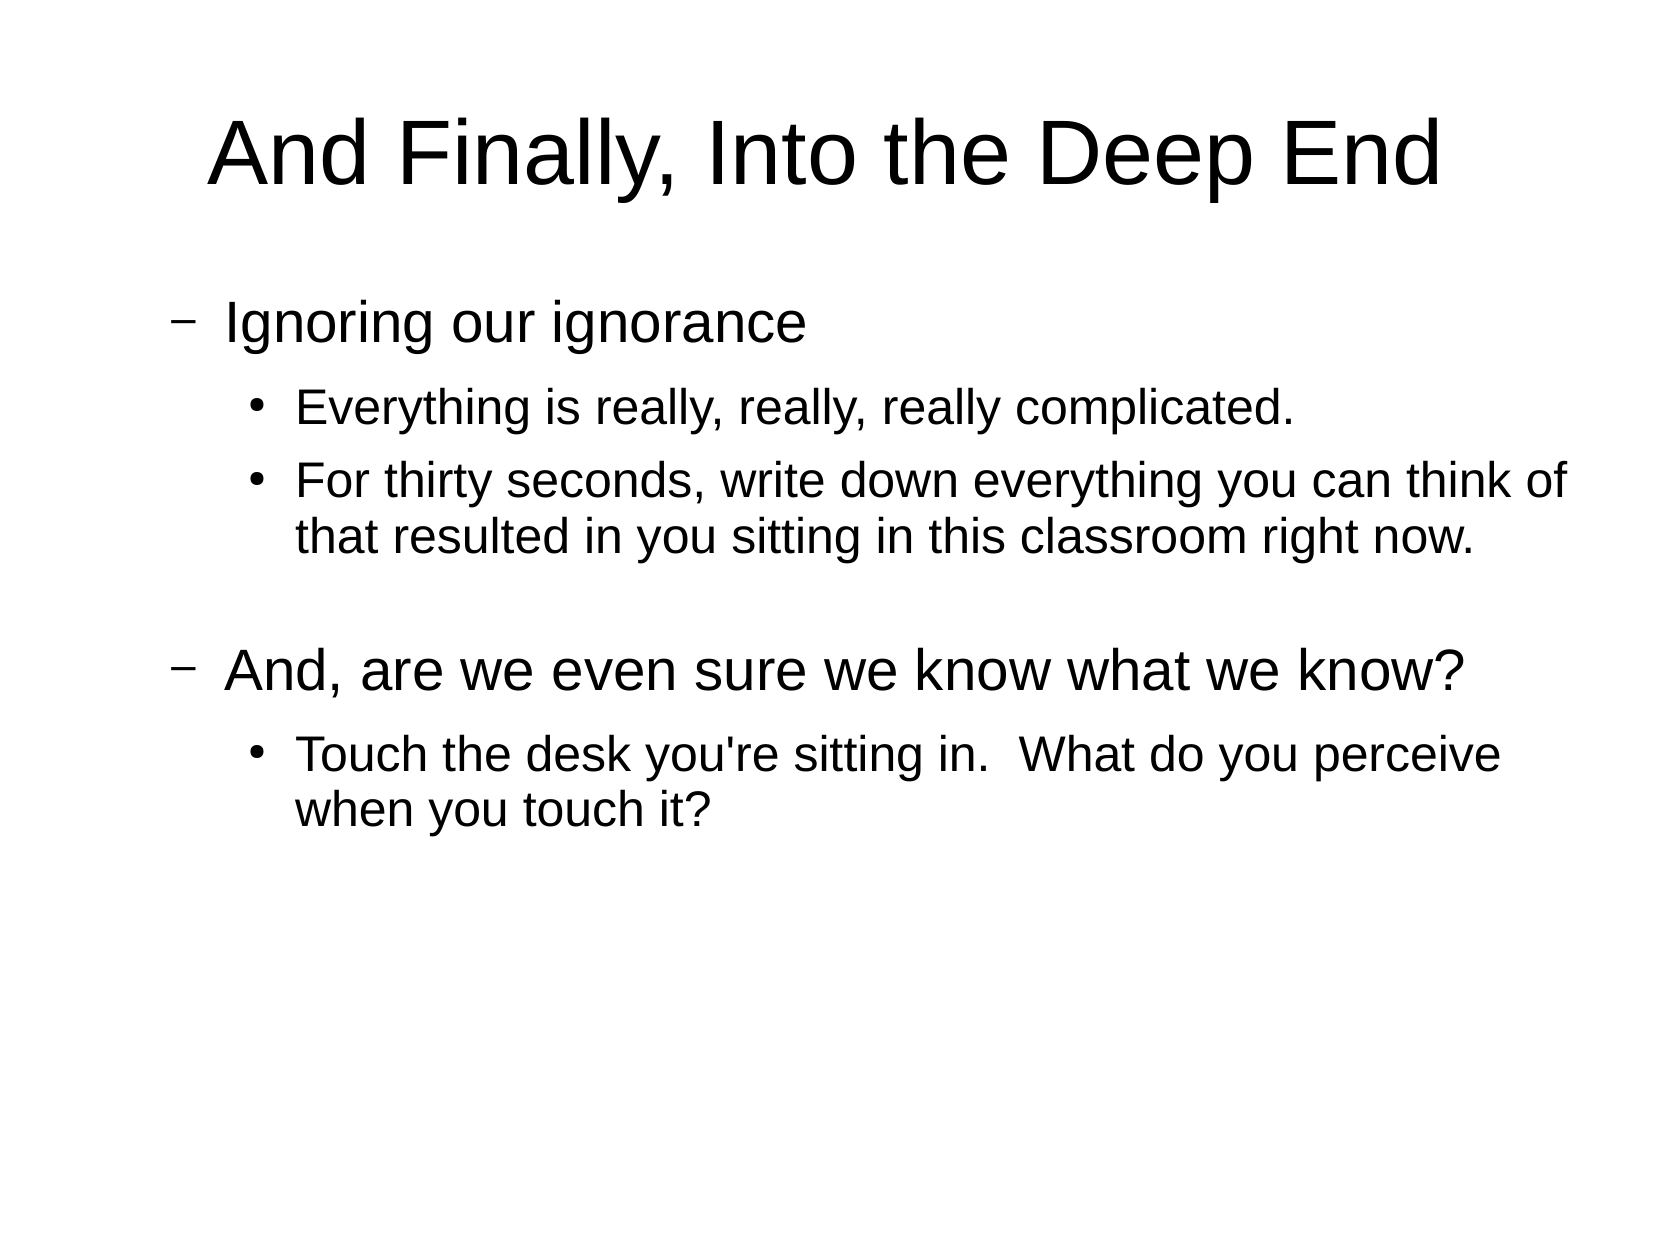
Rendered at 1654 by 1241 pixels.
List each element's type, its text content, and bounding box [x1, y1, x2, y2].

list Ignoring our ignorance Everything is really, really, really complicated. For thirty seconds, write down everything you can think of that resulted in you sitting in this classroom right now. And, are we even sure we know what we know? Touch the desk you're sitting in. What do you perceive when you touch it? [82, 290, 1571, 1010]
title And Finally, Into the Deep End [82, 49, 1571, 257]
